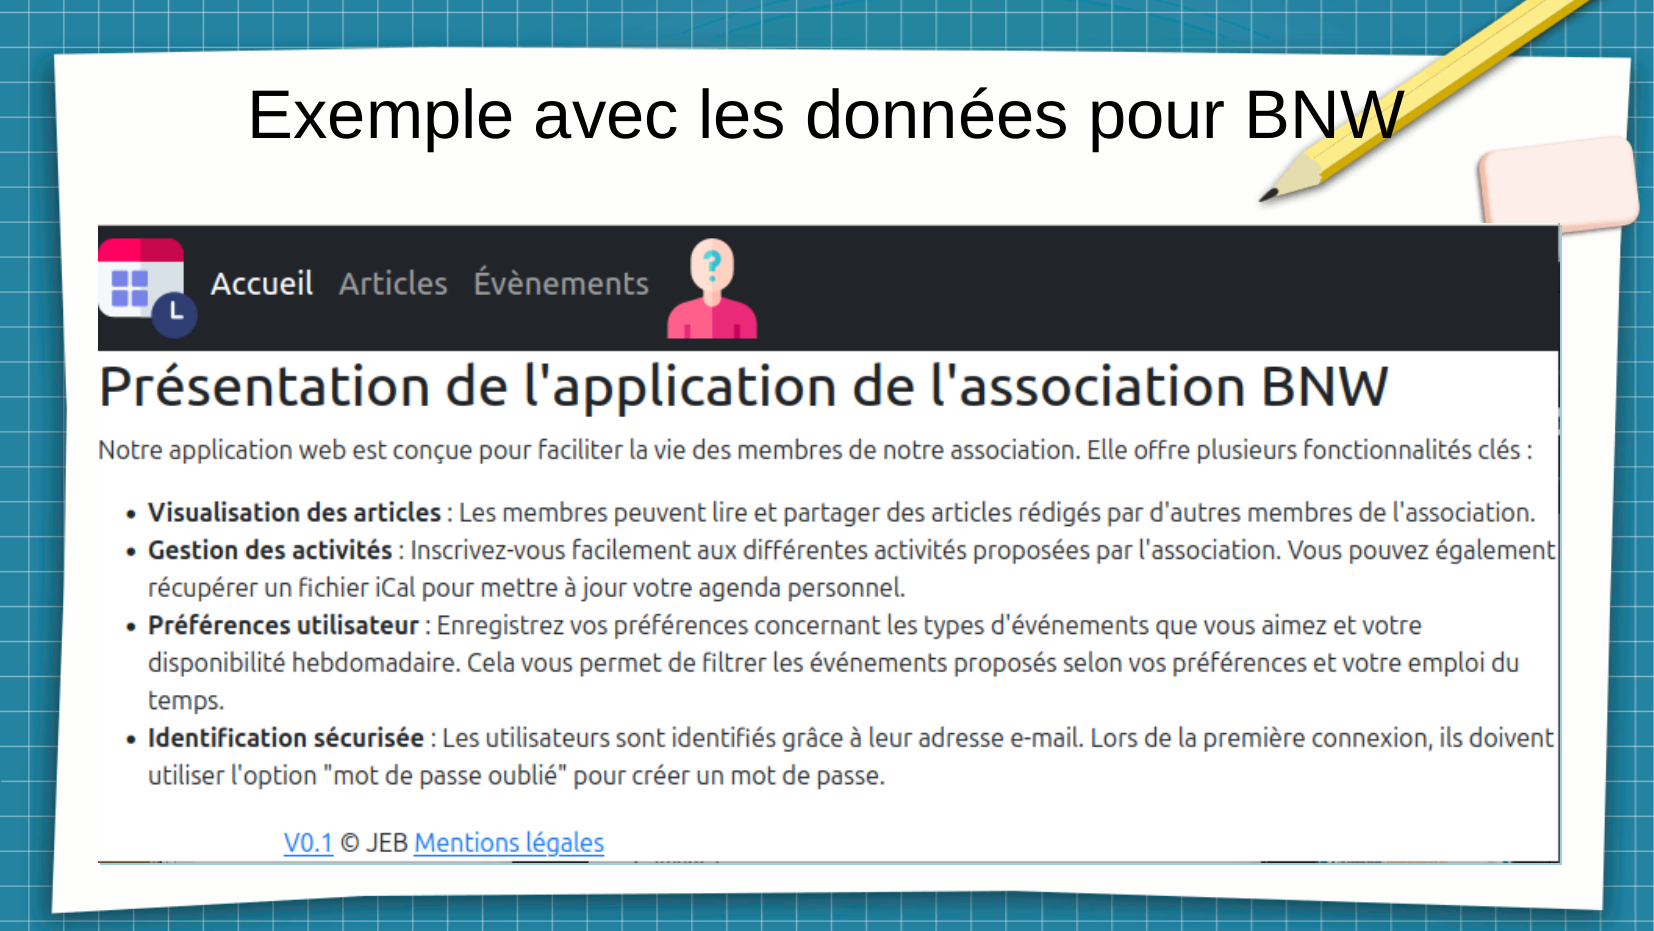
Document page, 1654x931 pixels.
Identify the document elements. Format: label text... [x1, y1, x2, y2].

title Exemple avec les données pour BNW [82, 37, 1571, 193]
picture [0, 0, 1654, 931]
